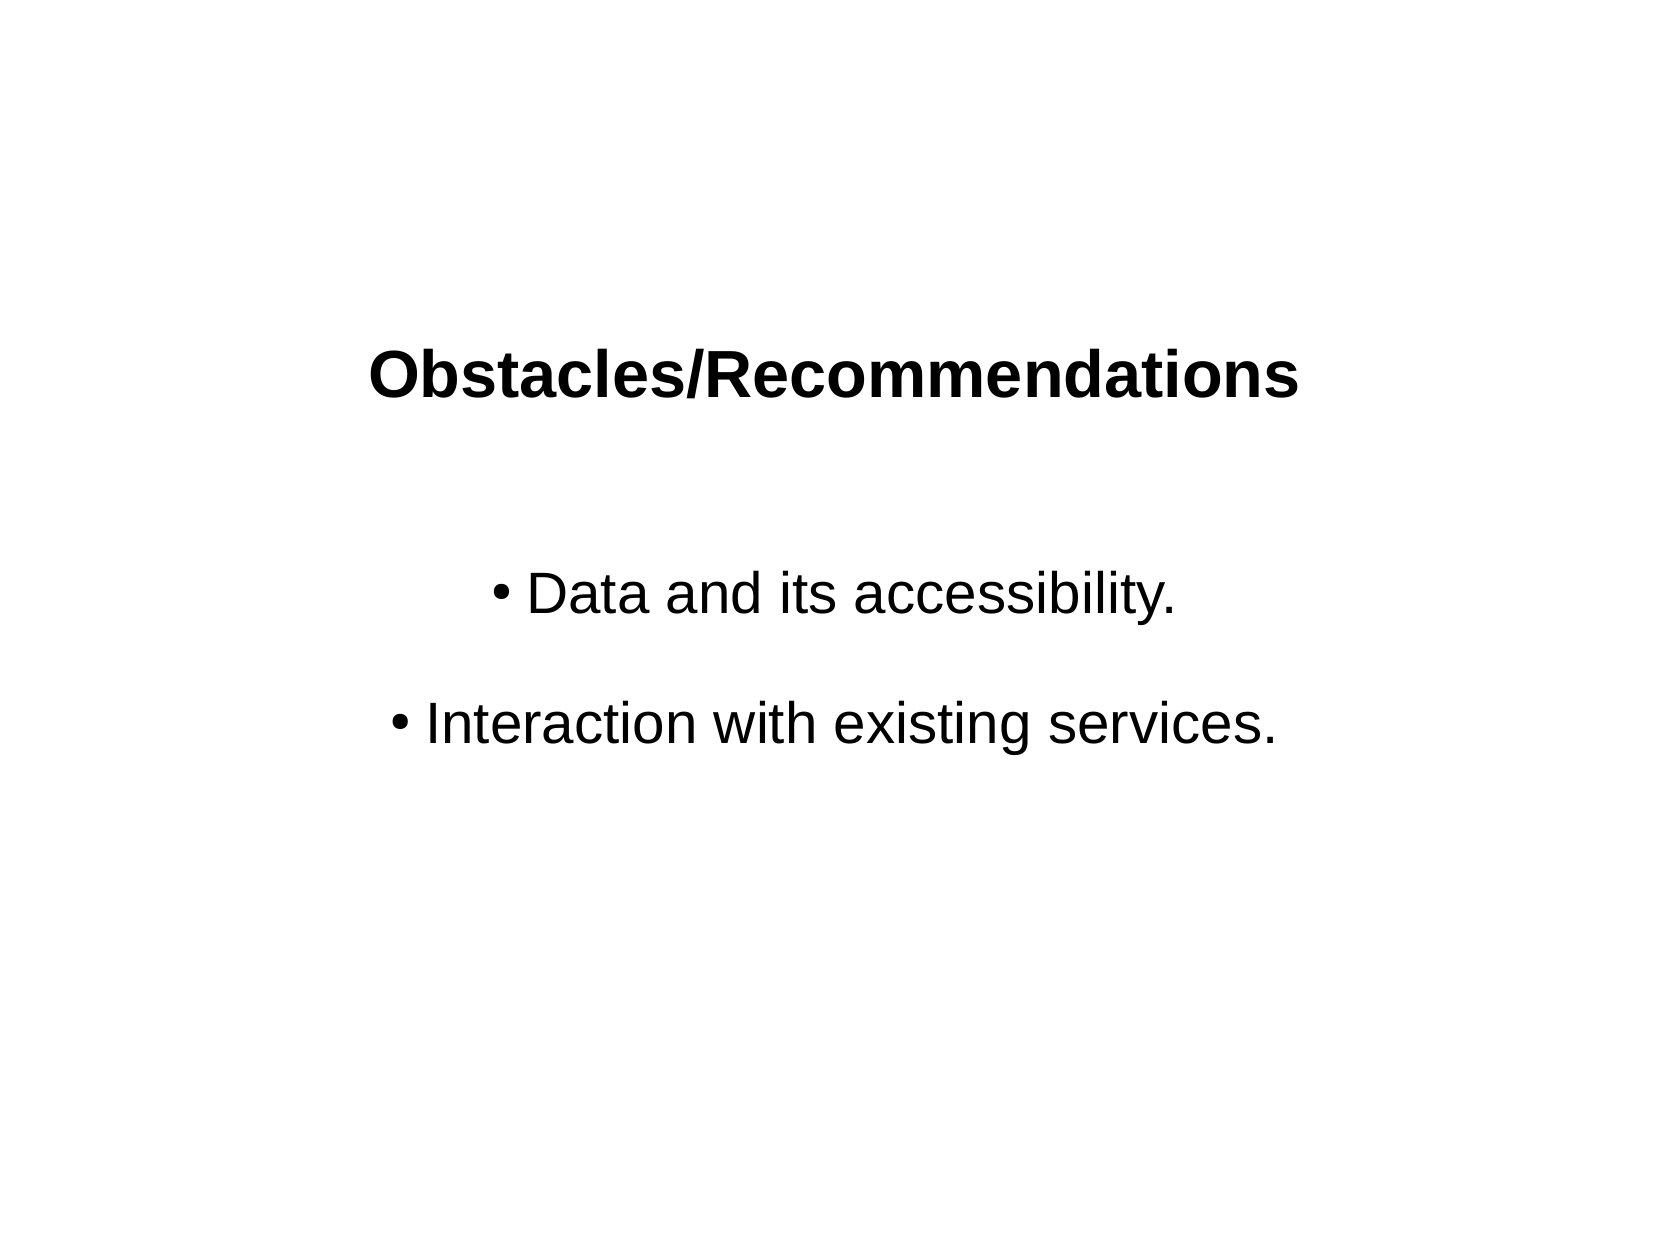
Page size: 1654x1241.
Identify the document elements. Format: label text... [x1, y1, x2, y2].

text_box Obstacles/Recommendations Data and its accessibility. Interaction with existing services. [124, 105, 1546, 1198]
